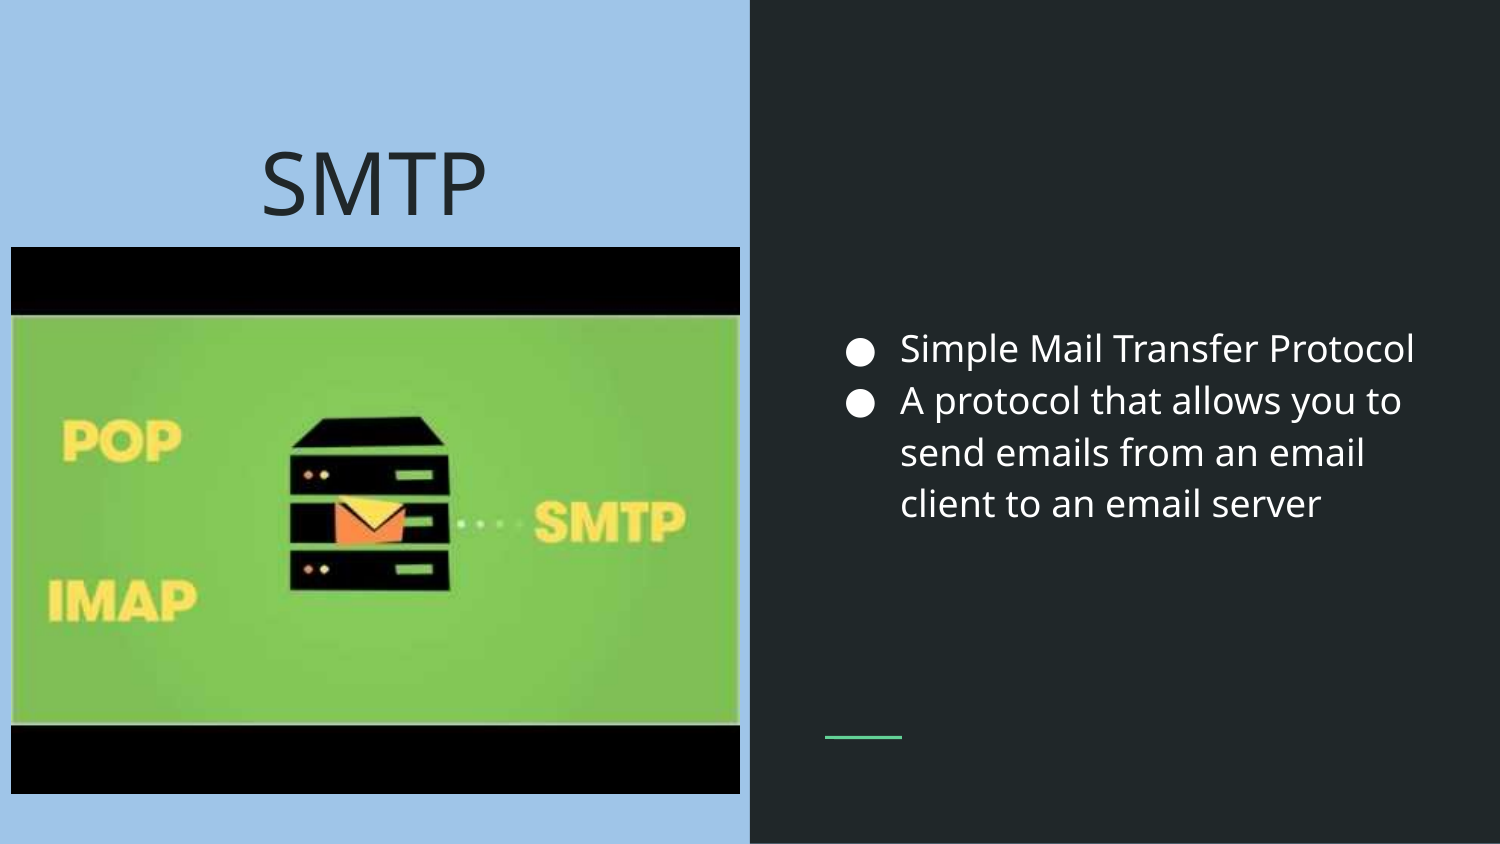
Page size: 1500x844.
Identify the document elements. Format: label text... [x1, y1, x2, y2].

title SMTP [43, 0, 708, 247]
list Simple Mail Transfer Protocol A protocol that allows you to send emails from an email client to an email server [810, 118, 1440, 725]
picture [11, 247, 740, 794]
